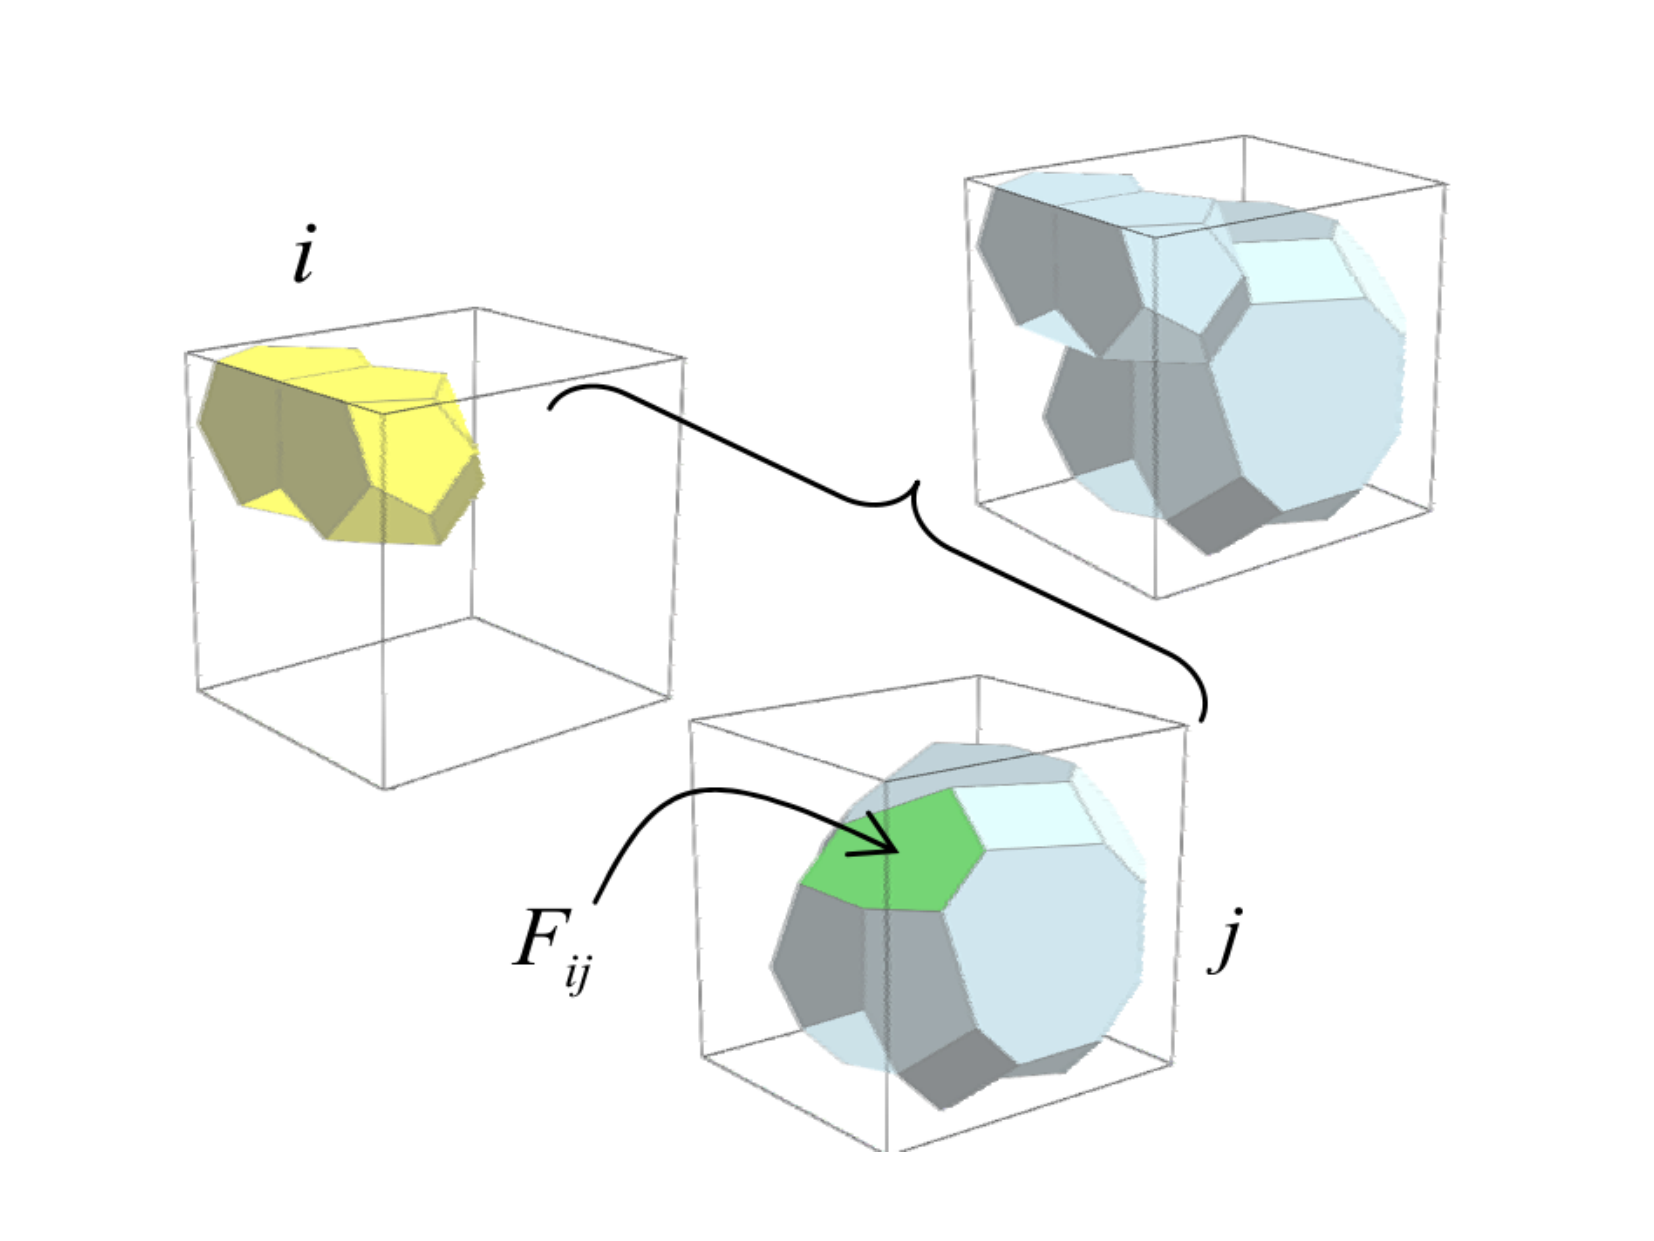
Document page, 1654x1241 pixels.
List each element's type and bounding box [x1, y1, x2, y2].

picture [118, 88, 1536, 1152]
